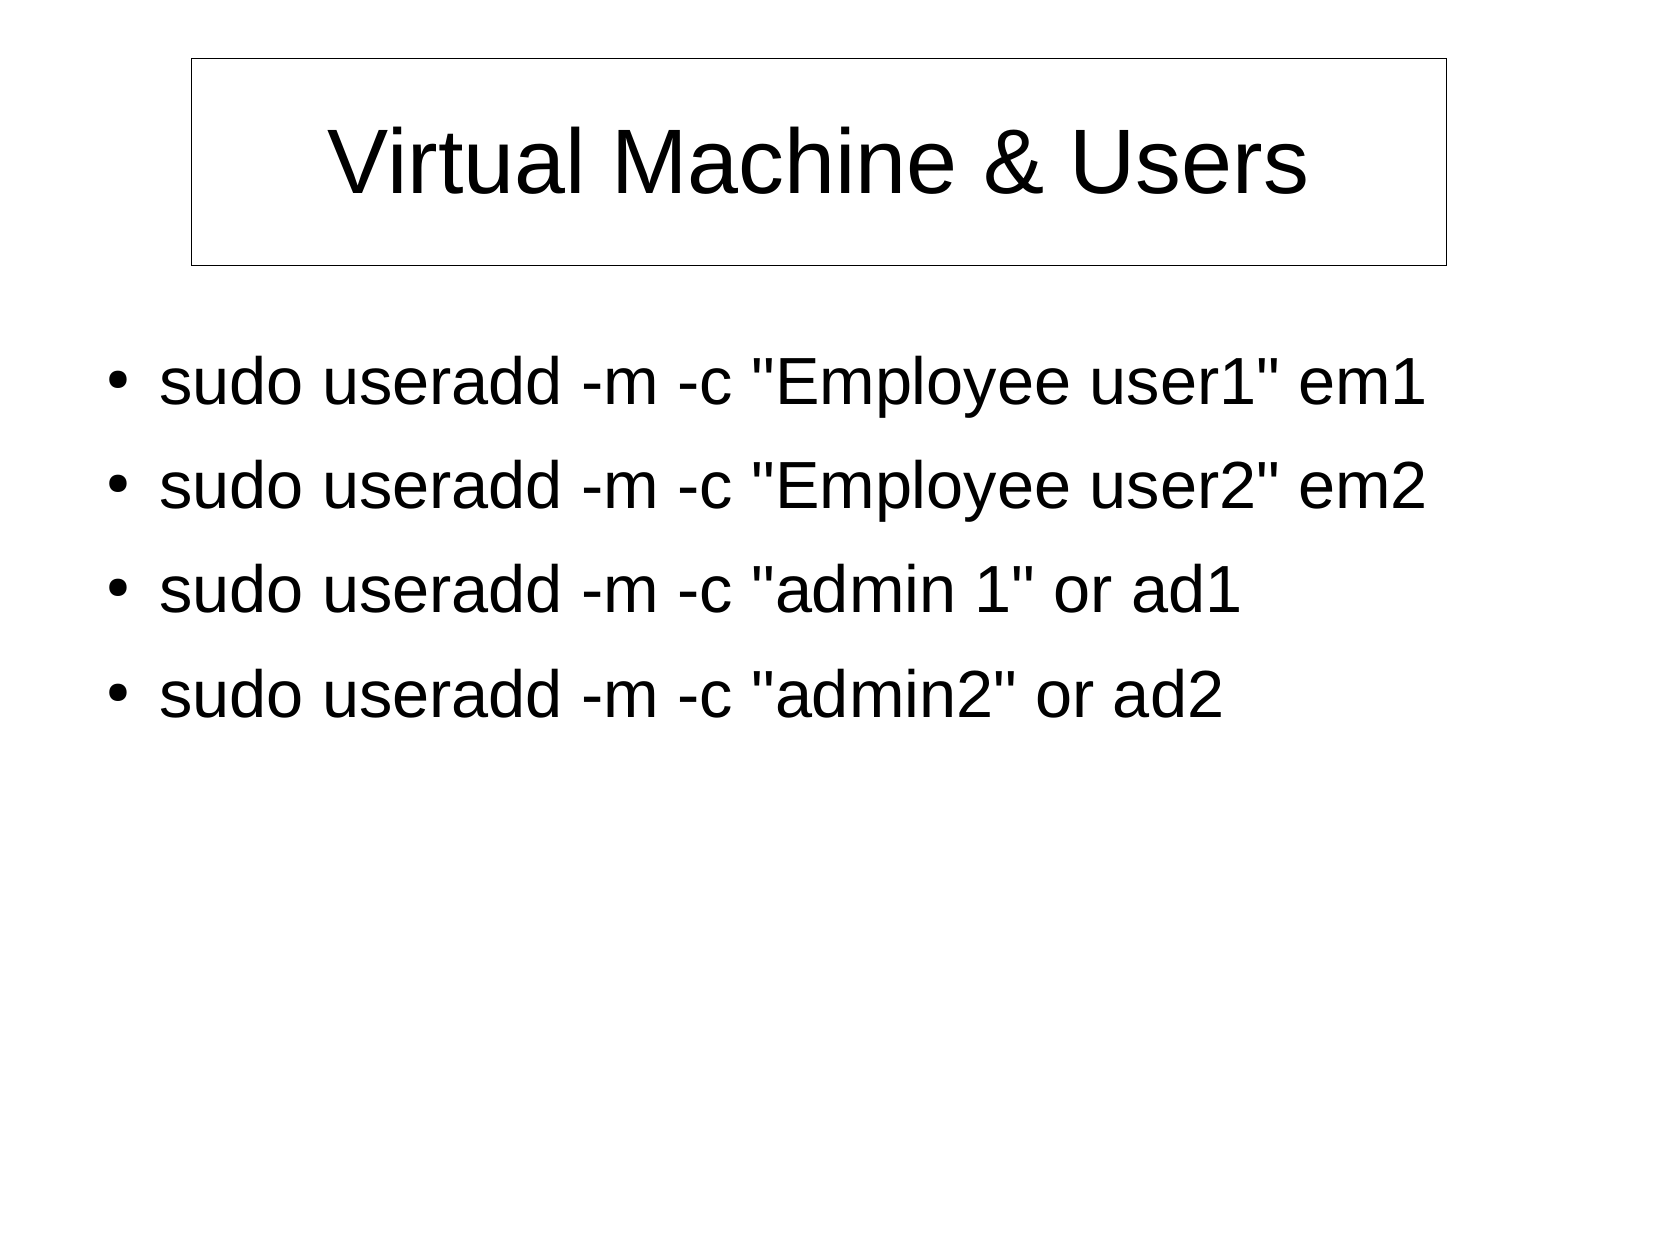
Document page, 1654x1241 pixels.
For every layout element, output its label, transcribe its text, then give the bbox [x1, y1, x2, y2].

list sudo useradd -m -c "Employee user1" em1 sudo useradd -m -c "Employee user2" em2 sudo useradd -m -c "admin 1" or ad1 sudo useradd -m -c "admin2" or ad2 [88, 343, 1577, 1063]
title Virtual Machine & Users [191, 58, 1447, 266]
